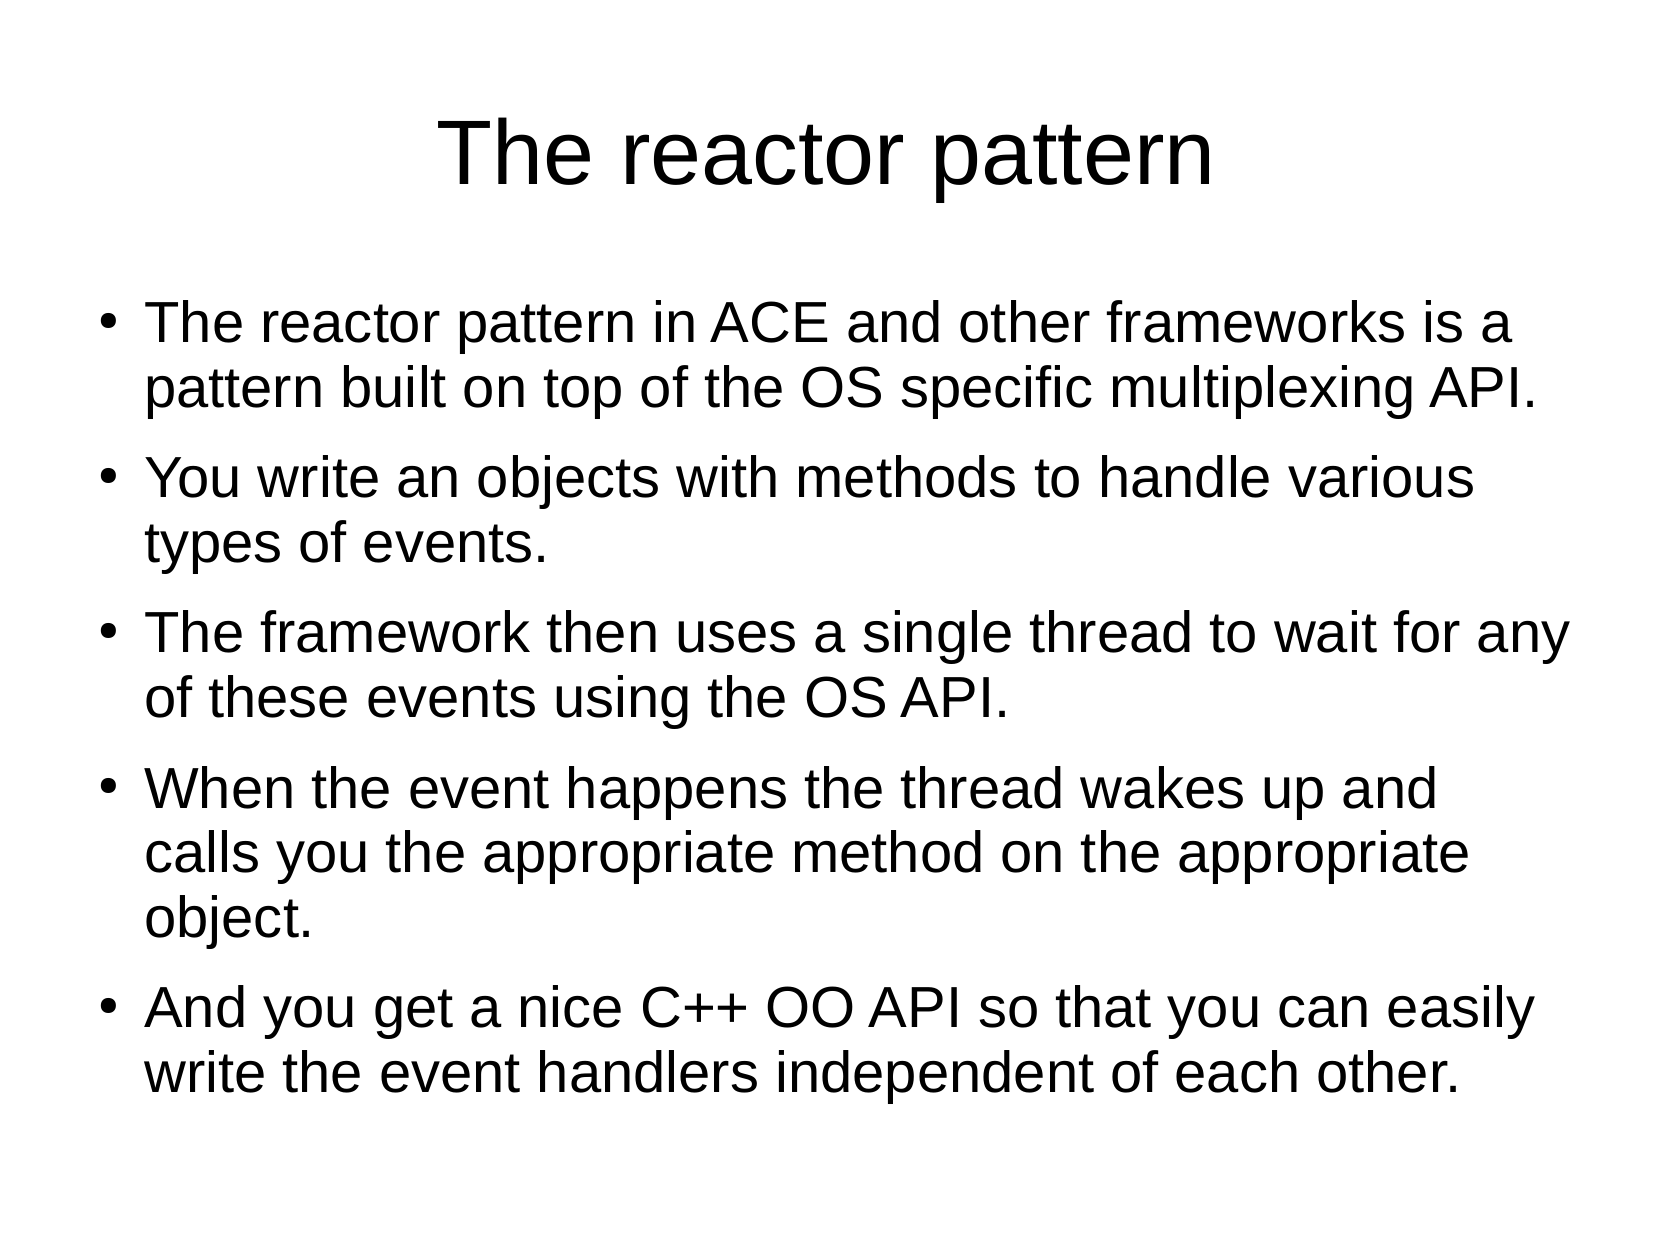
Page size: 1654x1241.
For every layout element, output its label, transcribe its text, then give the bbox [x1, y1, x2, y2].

title The reactor pattern [82, 49, 1571, 257]
list The reactor pattern in ACE and other frameworks is a pattern built on top of the OS specific multiplexing API. You write an objects with methods to handle various types of events. The framework then uses a single thread to wait for any of these events using the OS API. When the event happens the thread wakes up and calls you the appropriate method on the appropriate object. And you get a nice C++ OO API so that you can easily write the event handlers independent of each other. [82, 290, 1571, 1109]
